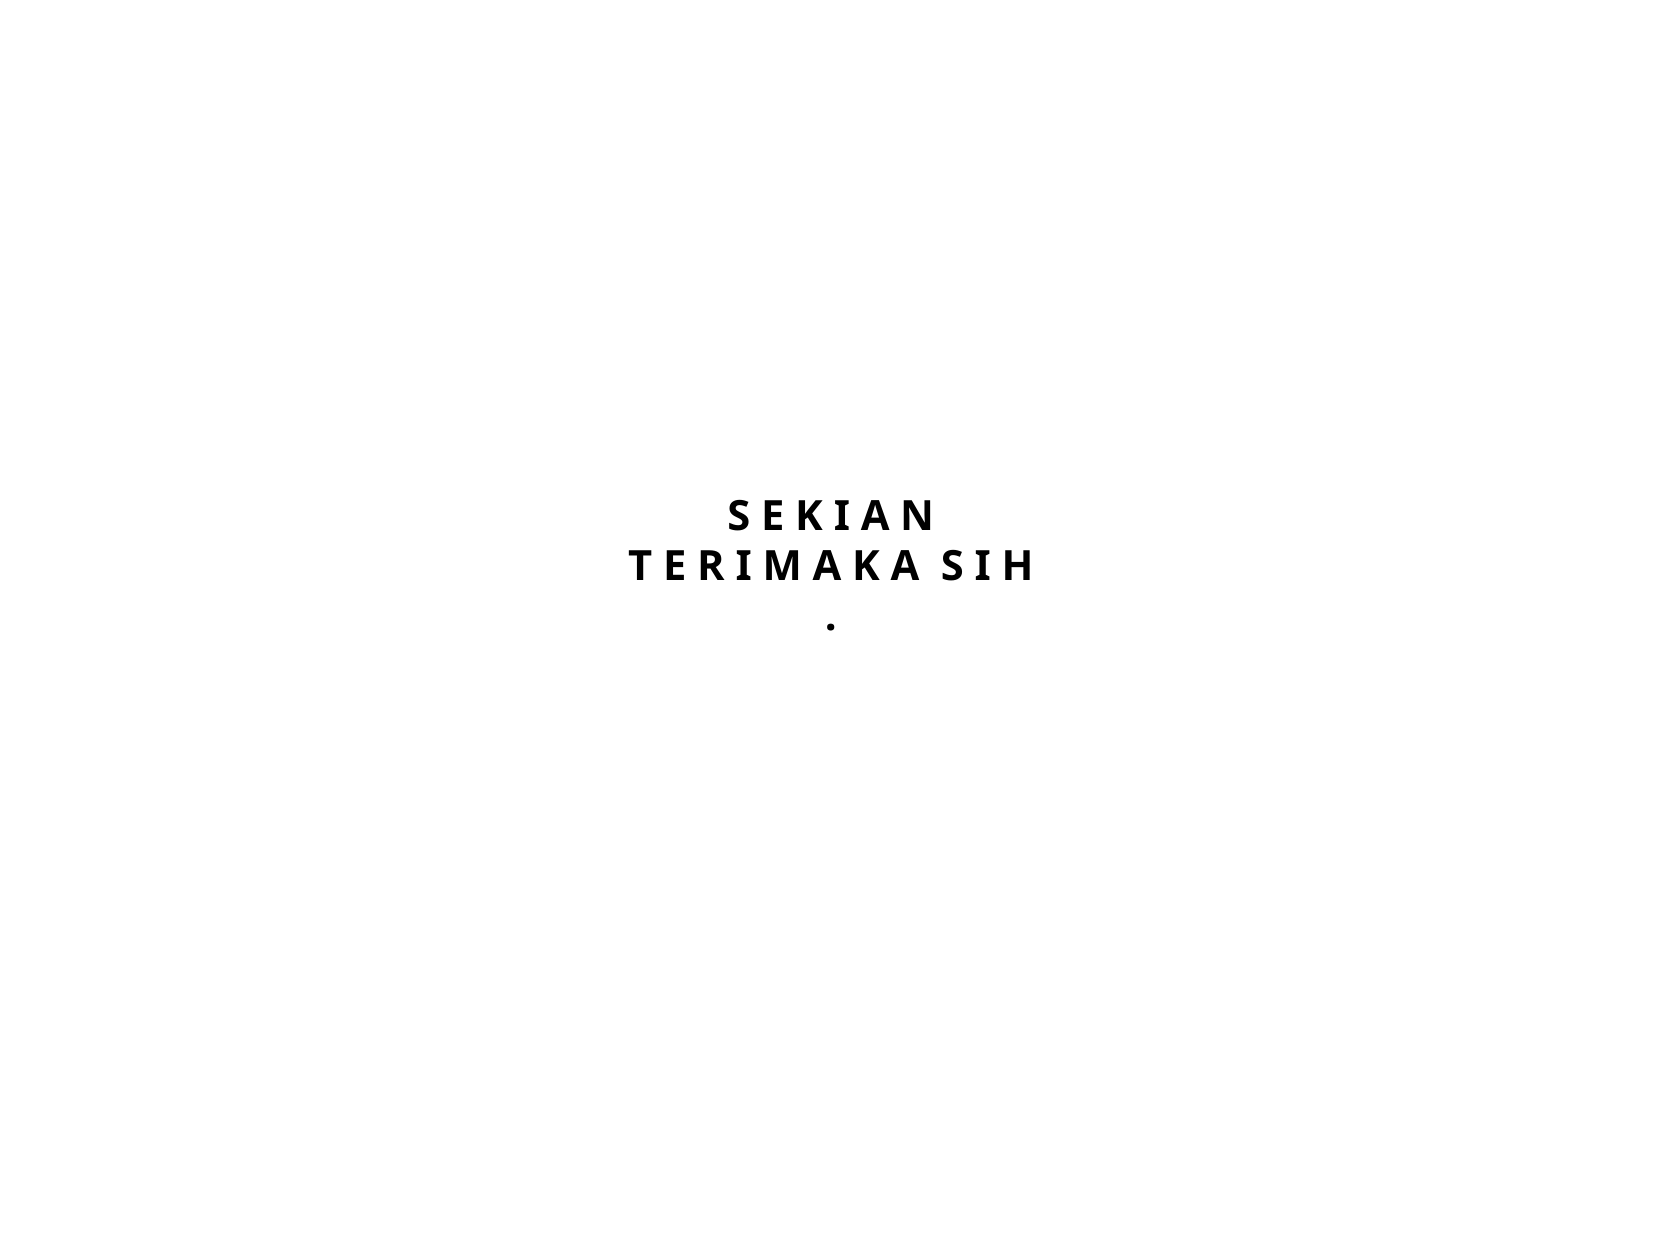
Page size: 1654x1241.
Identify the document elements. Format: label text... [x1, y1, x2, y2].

text_box S E K I A N T E R I M A K A S I H . [86, 450, 1575, 677]
